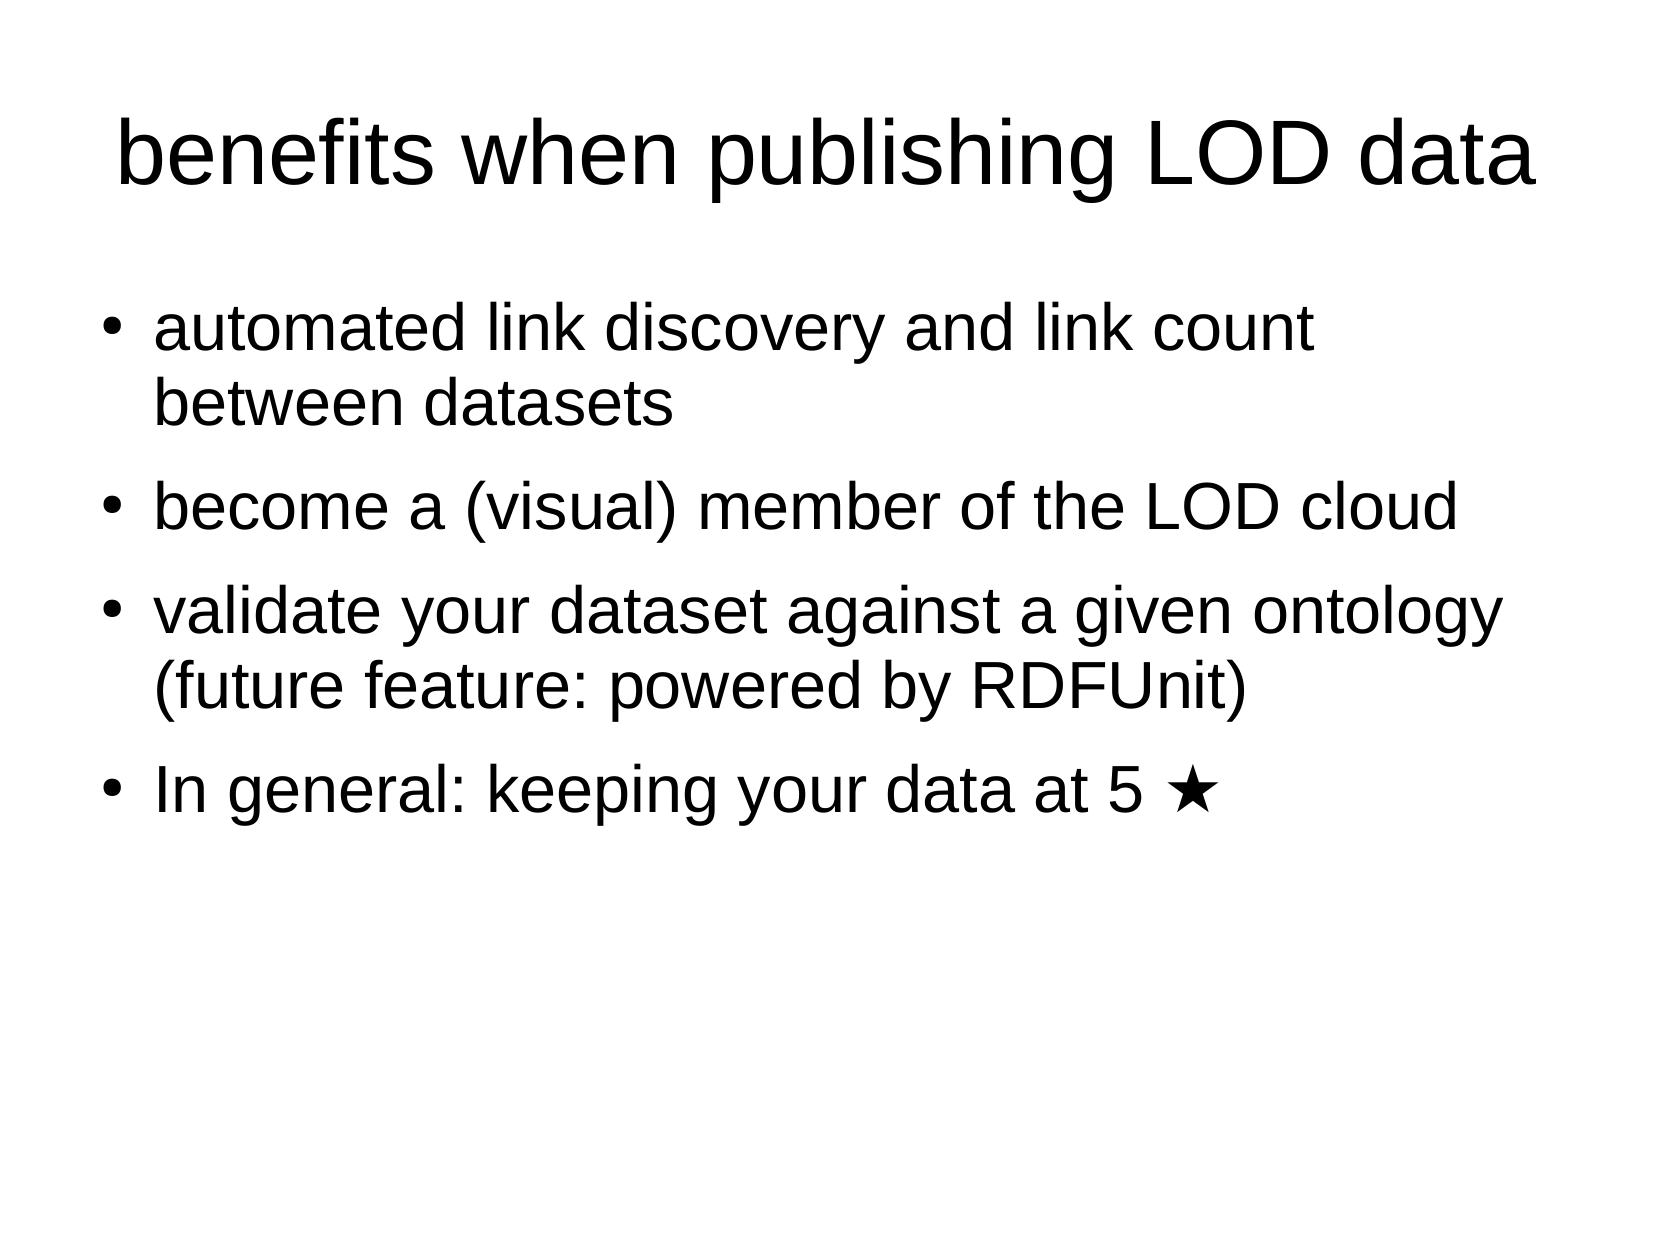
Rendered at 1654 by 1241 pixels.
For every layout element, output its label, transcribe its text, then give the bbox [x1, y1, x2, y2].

title benefits when publishing LOD data [82, 49, 1571, 257]
list automated link discovery and link count between datasets become a (visual) member of the LOD cloud validate your dataset against a given ontology (future feature: powered by RDFUnit) In general: keeping your data at 5 ★ [82, 290, 1571, 1109]
